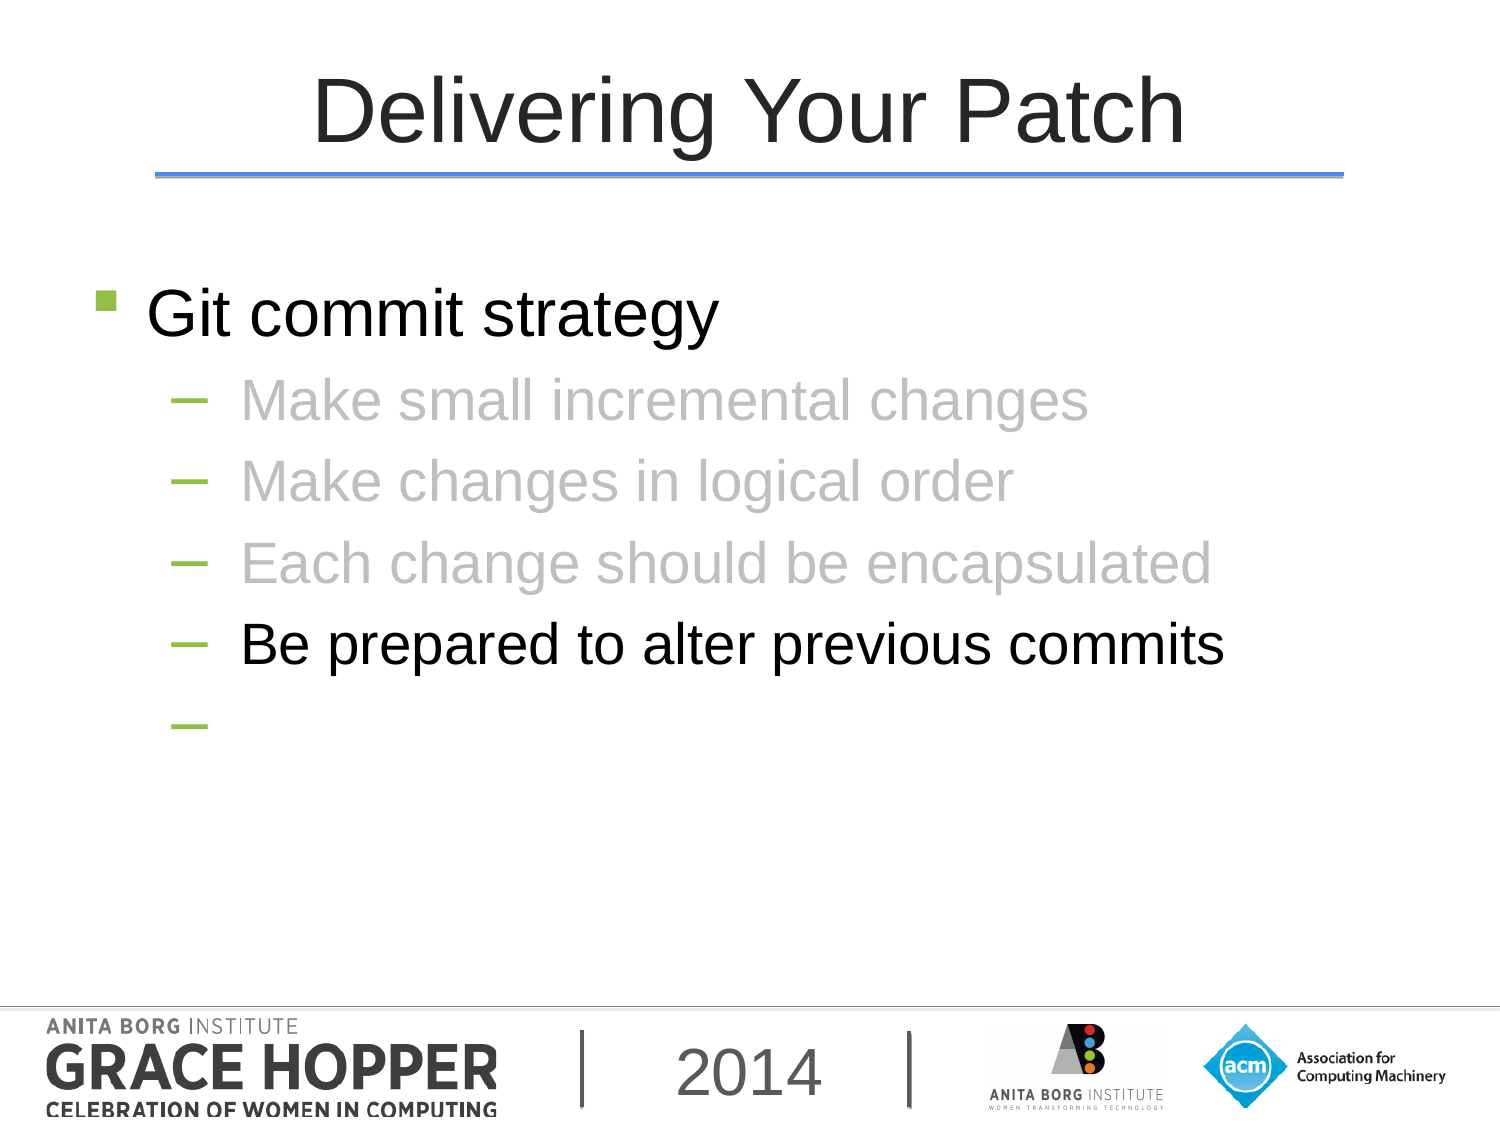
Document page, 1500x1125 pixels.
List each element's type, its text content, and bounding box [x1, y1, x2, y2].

picture [989, 1024, 1163, 1110]
title Delivering Your Patch [75, 19, 1425, 191]
list Git commit strategy Make small incremental changes Make changes in logical order Each change should be encapsulated Be prepared to alter previous commits Be prepared for upstream changes as you update your sources [75, 262, 1425, 1005]
